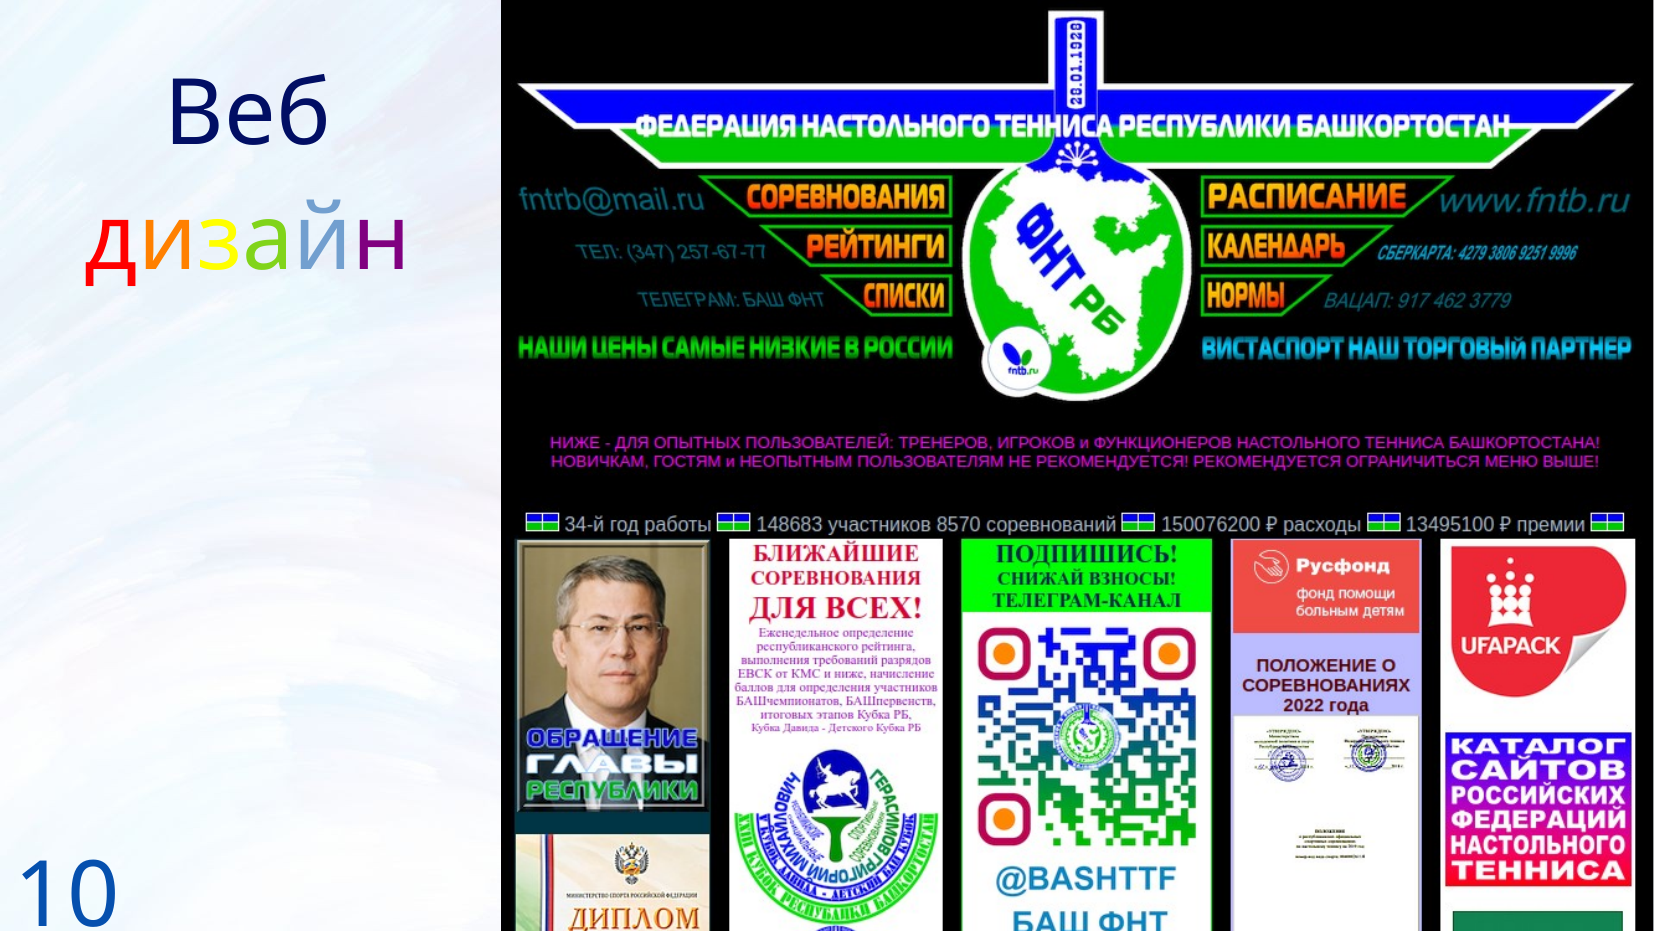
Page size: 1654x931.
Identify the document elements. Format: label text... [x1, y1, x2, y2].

picture [0, 0, 1654, 931]
text_box 10 [0, 820, 148, 931]
title Веб дизайн [82, 76, 414, 266]
